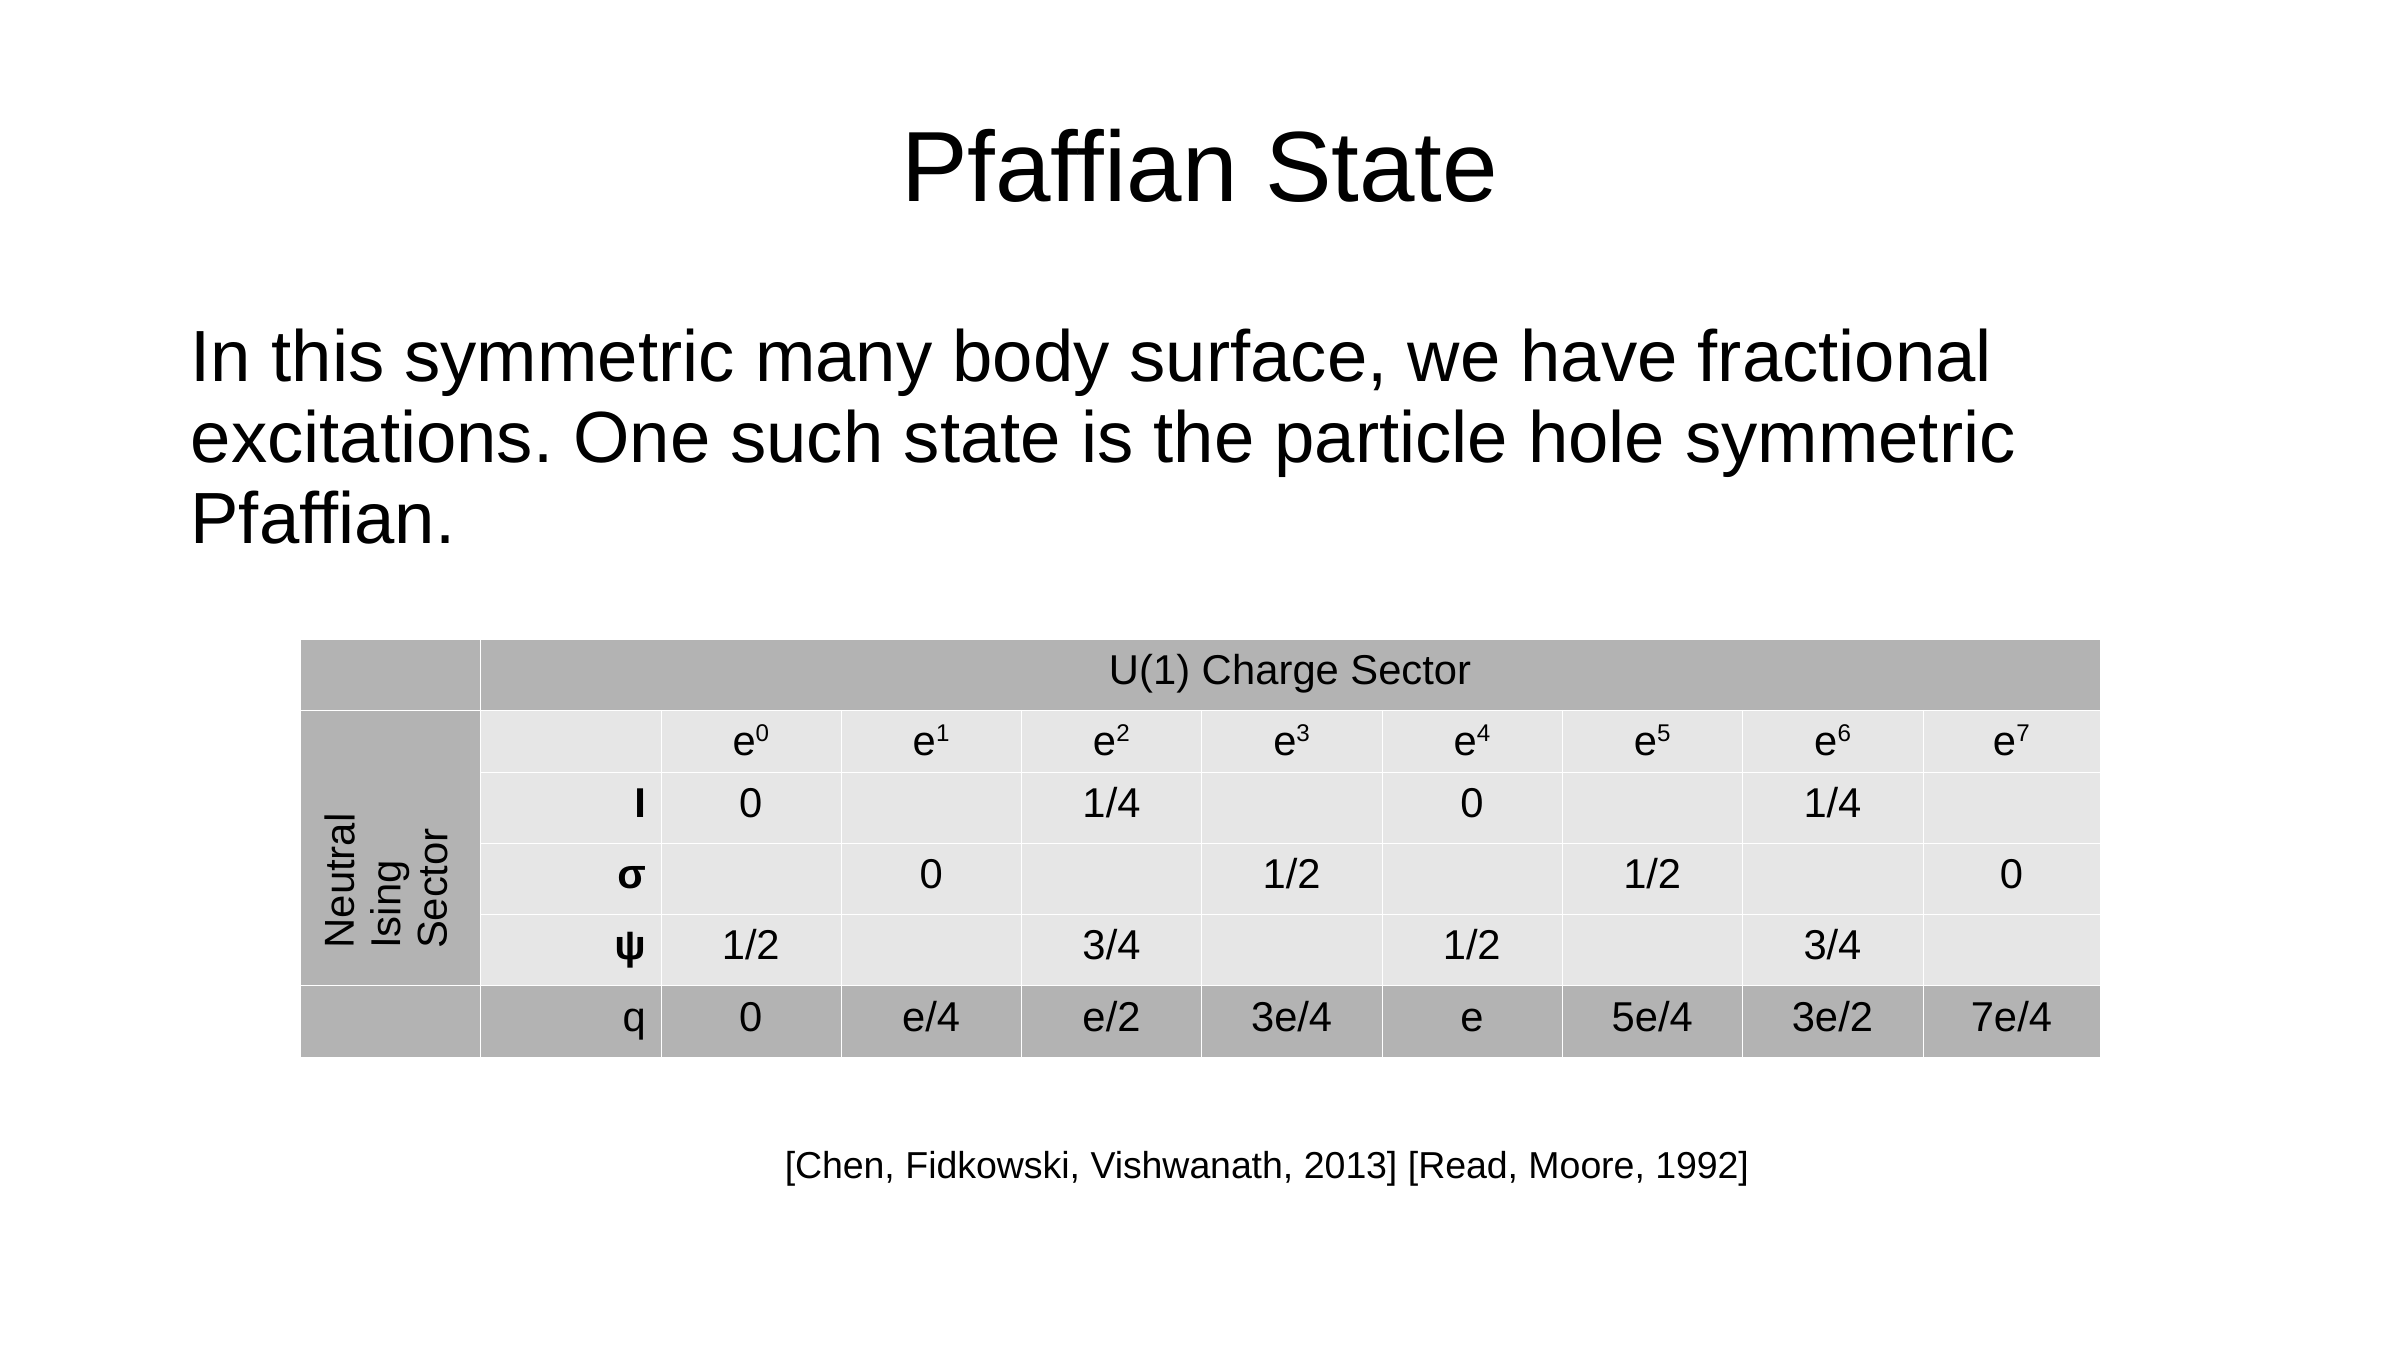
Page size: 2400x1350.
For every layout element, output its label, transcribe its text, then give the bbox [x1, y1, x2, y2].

table_cell e [1383, 986, 1562, 1057]
table_cell ψ [481, 915, 661, 985]
table_cell 1/2 [1563, 844, 1742, 914]
table_cell [842, 773, 1021, 843]
table_cell I [481, 773, 661, 843]
table_cell 1/2 [1383, 915, 1562, 985]
table_cell 0 [662, 986, 841, 1057]
table_cell 3e/4 [1202, 986, 1382, 1057]
table_cell [1924, 773, 2100, 843]
table_cell e3 [1202, 711, 1382, 772]
table_cell 1/2 [1202, 844, 1382, 914]
table_cell 3/4 [1743, 915, 1923, 985]
table_cell [1202, 773, 1382, 843]
table_cell [1202, 915, 1382, 985]
table_header [301, 640, 480, 710]
table_cell [842, 915, 1021, 985]
table_cell e5 [1563, 711, 1742, 772]
table_cell 7e/4 [1924, 986, 2100, 1057]
table_cell 0 [662, 773, 841, 843]
table_cell 0 [842, 844, 1021, 914]
table_cell e6 [1743, 711, 1923, 772]
table_cell [481, 711, 661, 772]
table_cell [1563, 773, 1742, 843]
table_cell 0 [1383, 773, 1562, 843]
table_cell 3e/2 [1743, 986, 1923, 1057]
table_cell e7 [1924, 711, 2100, 772]
table_cell 5e/4 [1563, 986, 1742, 1057]
table_cell e0 [662, 711, 841, 772]
table_cell [1022, 844, 1201, 914]
table_cell q [481, 986, 661, 1057]
table_cell 1/2 [662, 915, 841, 985]
table_cell [1924, 915, 2100, 985]
table_cell σ [481, 844, 661, 914]
table_cell [662, 844, 841, 914]
table_cell [1743, 844, 1923, 914]
table_header U(1) Charge Sector [481, 640, 2100, 710]
table_cell [301, 711, 480, 985]
table_cell 3/4 [1022, 915, 1201, 985]
table_cell e/4 [842, 986, 1021, 1057]
table_cell [301, 986, 480, 1057]
text_box Neutral Ising Sector [308, 733, 466, 964]
table_cell e4 [1383, 711, 1562, 772]
table_cell 0 [1924, 844, 2100, 914]
title Pfaffian State [120, 53, 2280, 280]
table_cell [1383, 844, 1562, 914]
table_cell 1/4 [1022, 773, 1201, 843]
table_cell 1/4 [1743, 773, 1923, 843]
list In this symmetric many body surface, we have fractional excitations. One such state is the particle hole symmetric Pfaffian. [120, 315, 2280, 1287]
table_cell [1563, 915, 1742, 985]
table_cell e2 [1022, 711, 1201, 772]
text_box [Chen, Fidkowski, Vishwanath, 2013] [Read, Moore, 1992] [770, 1137, 1763, 1195]
table_cell e/2 [1022, 986, 1201, 1057]
table_cell e1 [842, 711, 1021, 772]
